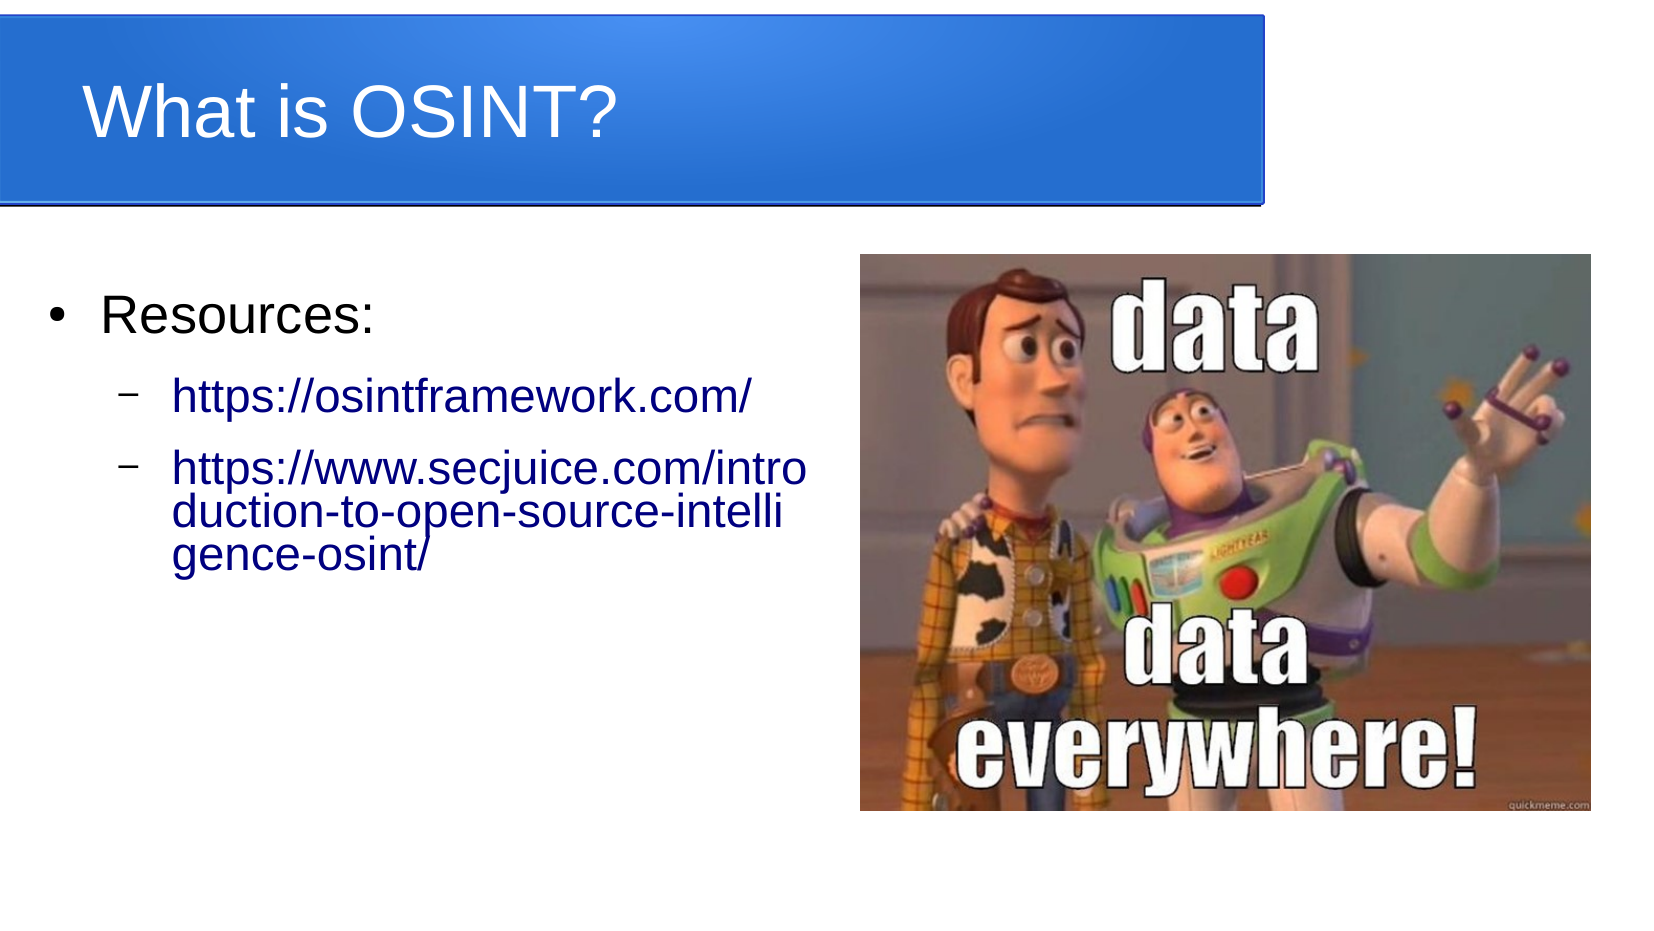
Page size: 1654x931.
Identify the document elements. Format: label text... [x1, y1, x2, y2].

picture [860, 254, 1591, 811]
title What is OSINT? [82, 35, 1235, 189]
list Resources: https://osintframework.com/ https://www.secjuice.com/introduction-to-open-source-intelligence-osint/ [30, 285, 811, 796]
